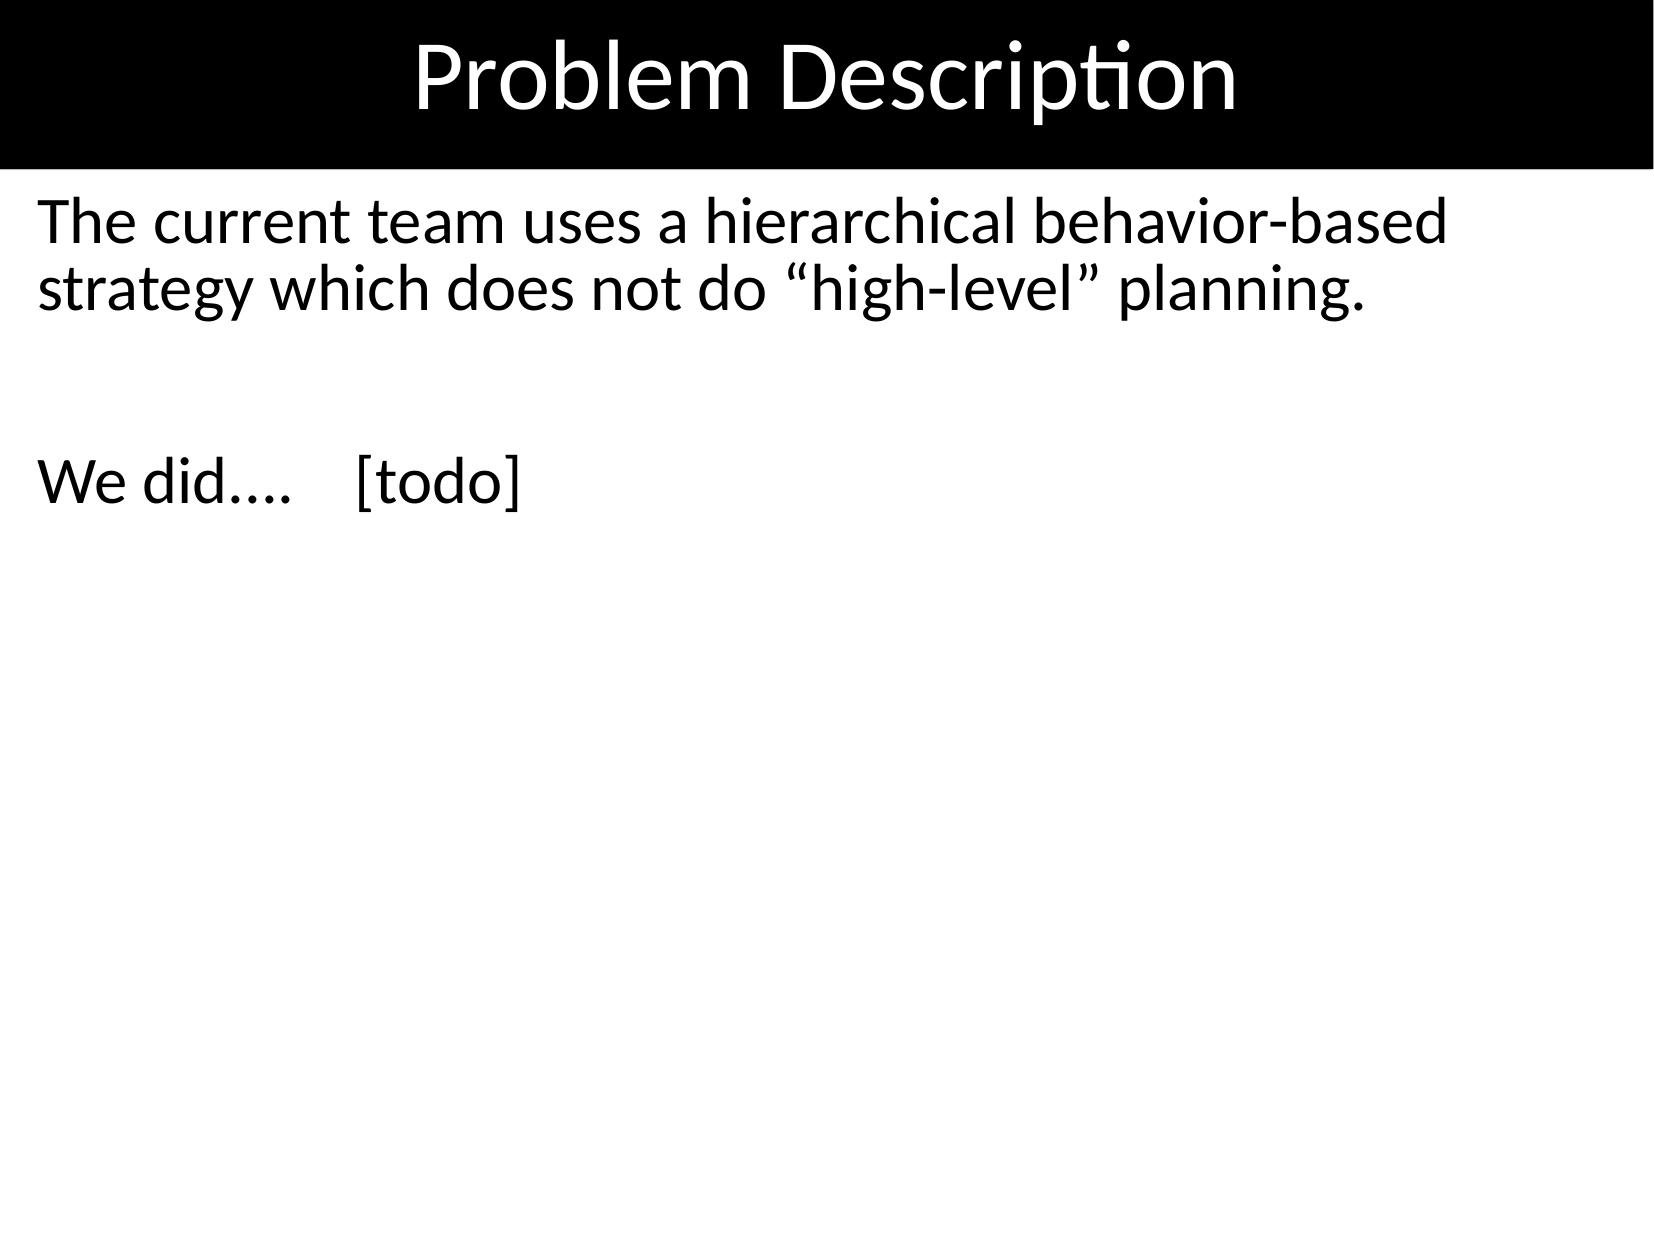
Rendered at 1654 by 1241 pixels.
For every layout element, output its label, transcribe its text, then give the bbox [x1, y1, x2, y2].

list The current team uses a hierarchical behavior-based strategy which does not do “high-level” planning. We did.... [todo] [37, 193, 1613, 1201]
title Problem Description [0, 0, 1654, 169]
